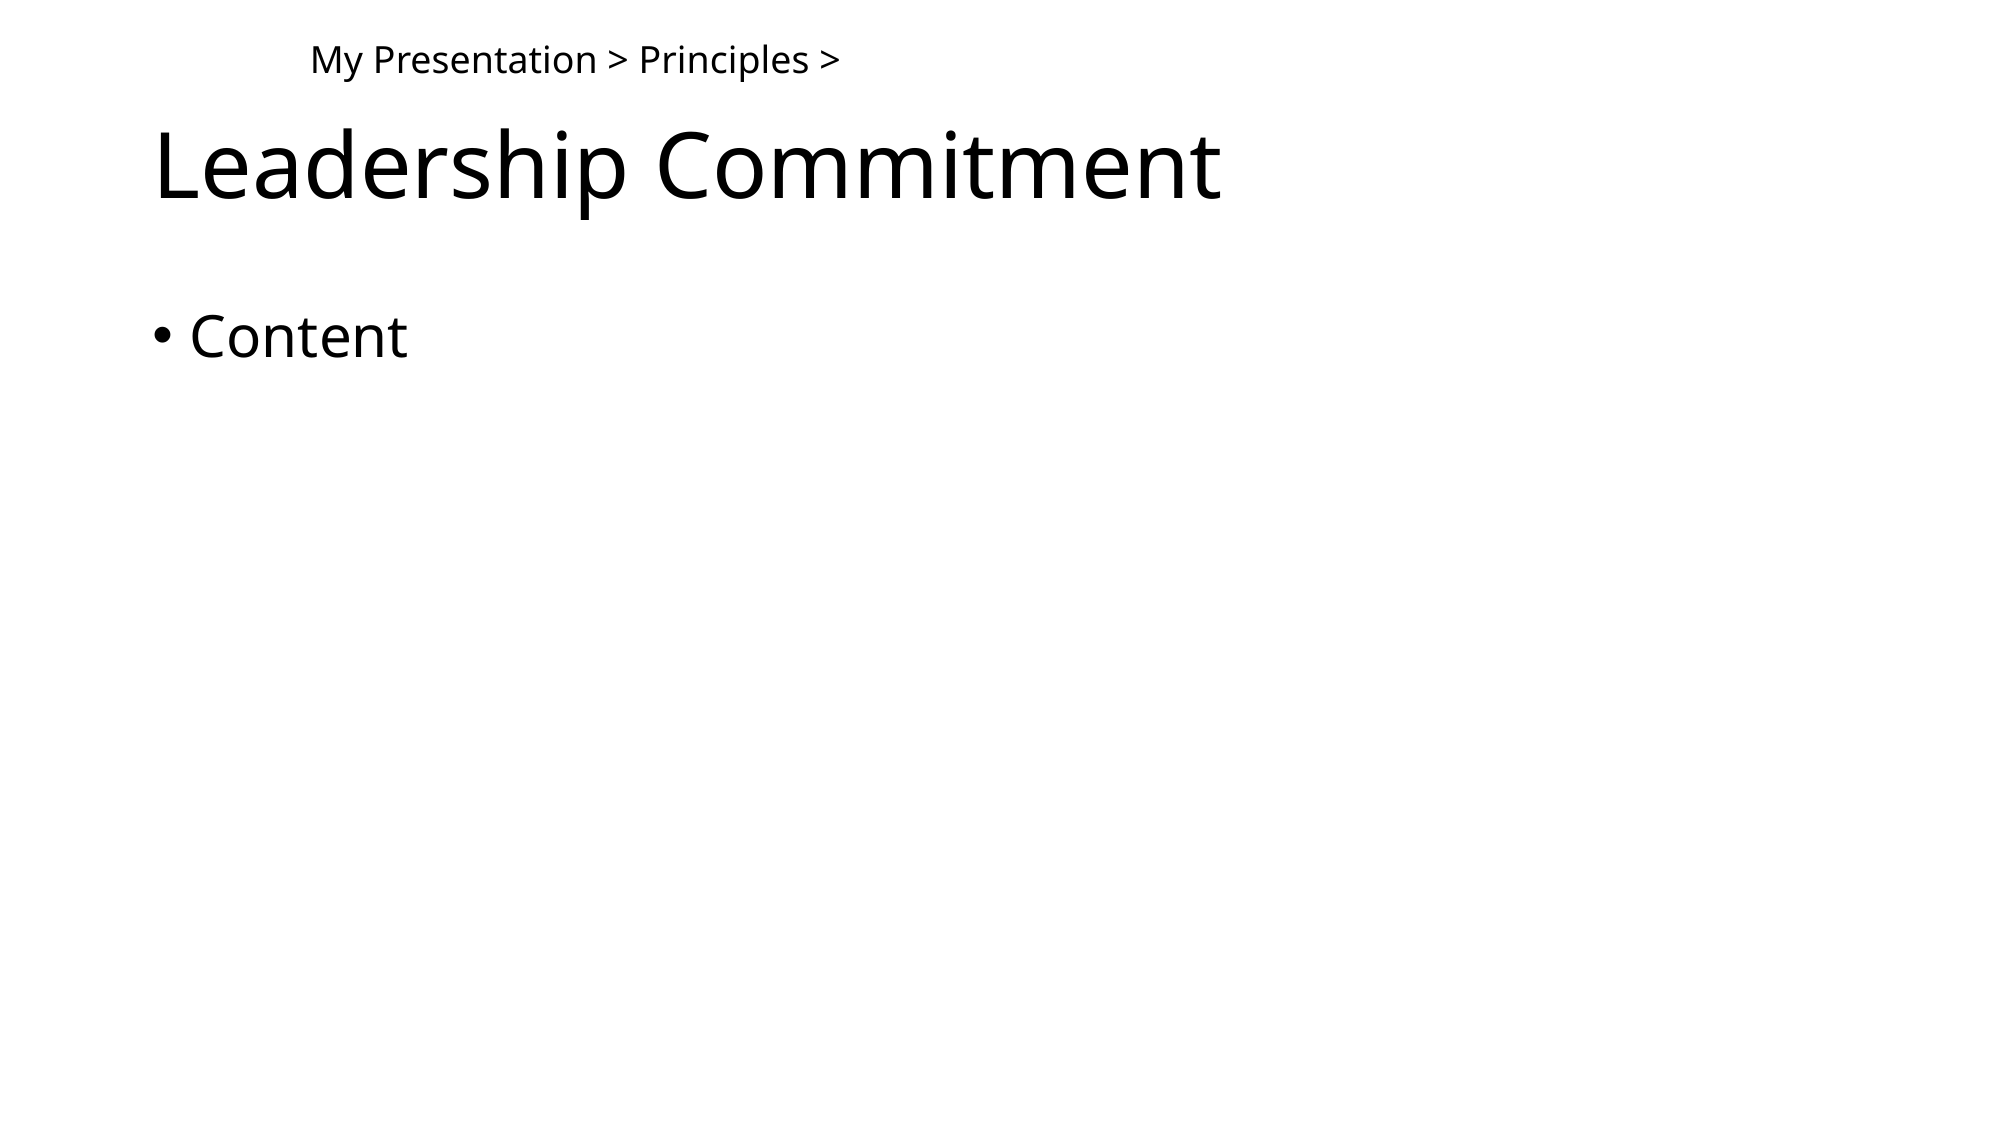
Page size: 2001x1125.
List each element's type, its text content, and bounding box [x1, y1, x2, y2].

list Content [137, 299, 1863, 1014]
title Leadership Commitment [137, 59, 1863, 278]
text_box My Presentation > Principles > [295, 25, 831, 81]
